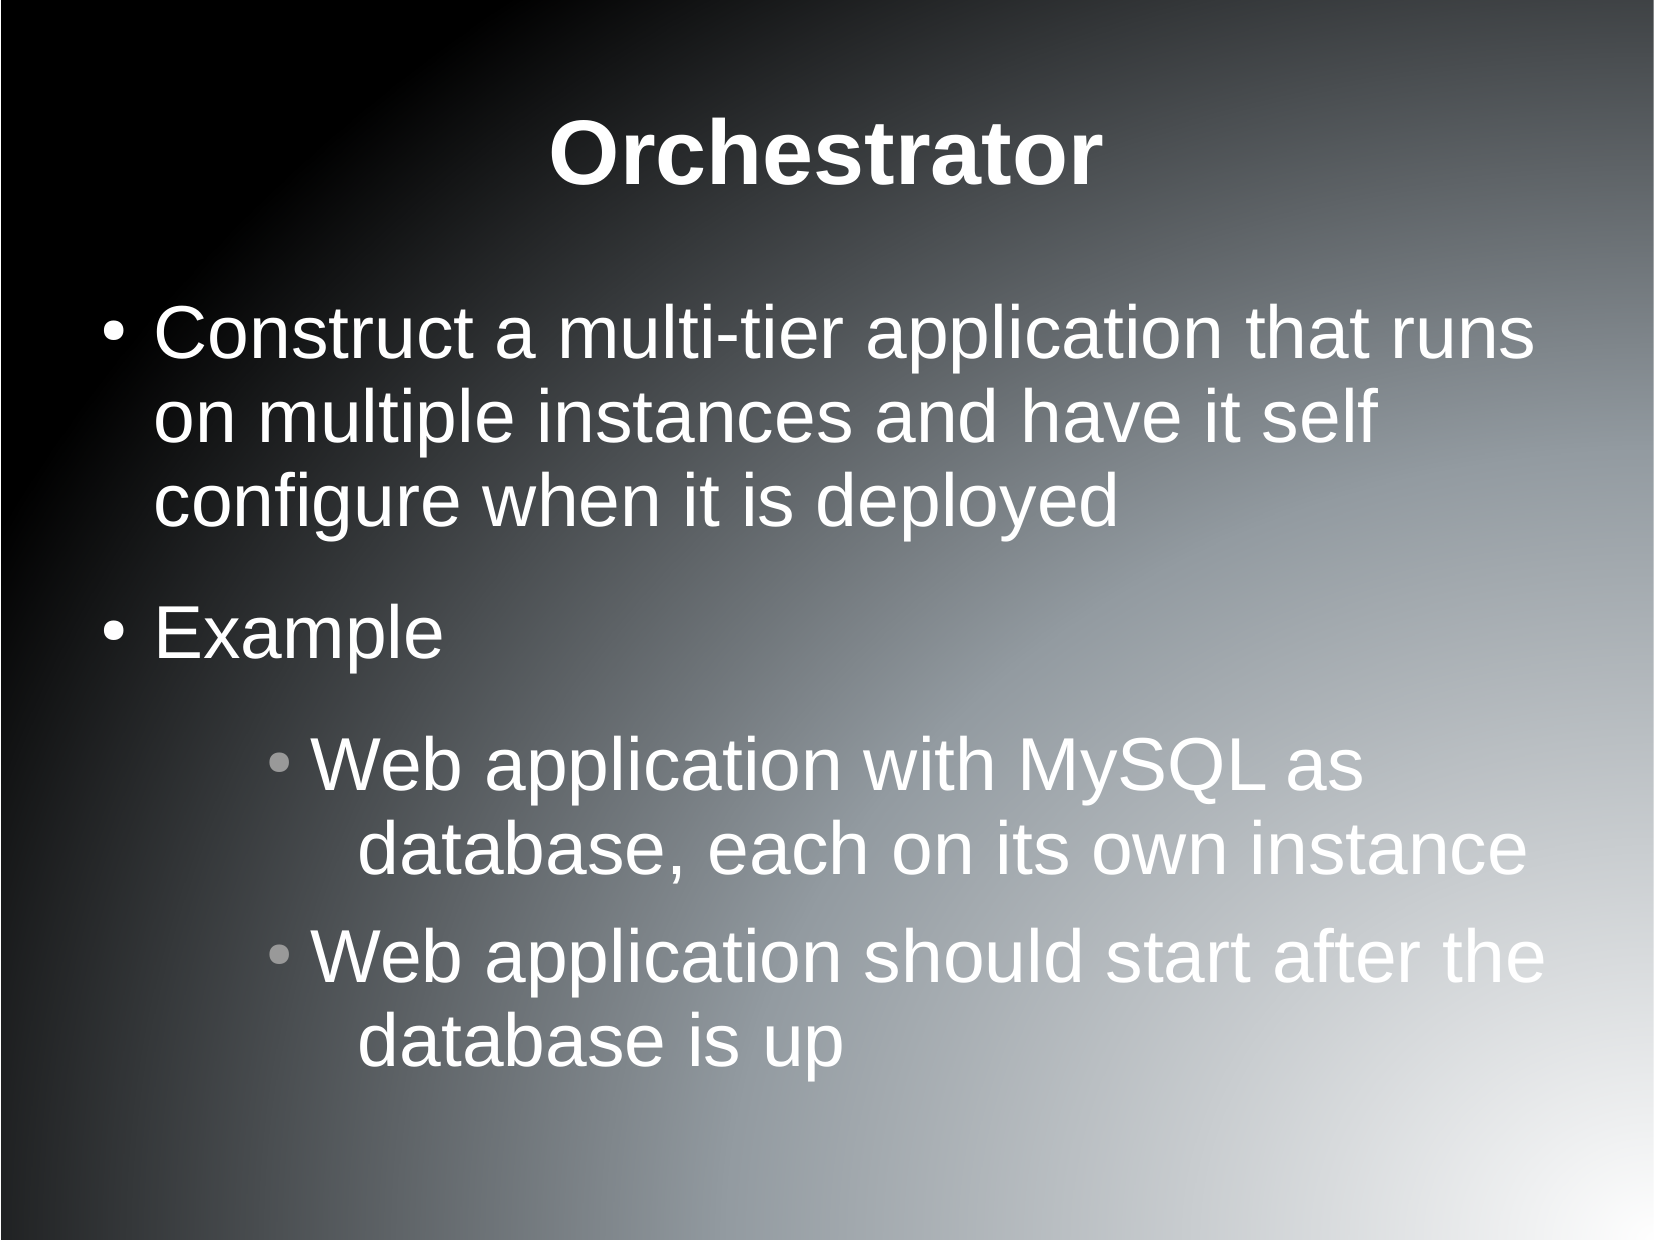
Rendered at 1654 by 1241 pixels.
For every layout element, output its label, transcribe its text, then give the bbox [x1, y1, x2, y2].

title Orchestrator [82, 49, 1571, 257]
picture [1, 0, 1654, 1240]
list Construct a multi-tier application that runs on multiple instances and have it self configure when it is deployed Example Web application with MySQL as database, each on its own instance Web application should start after the database is up [82, 290, 1571, 1190]
